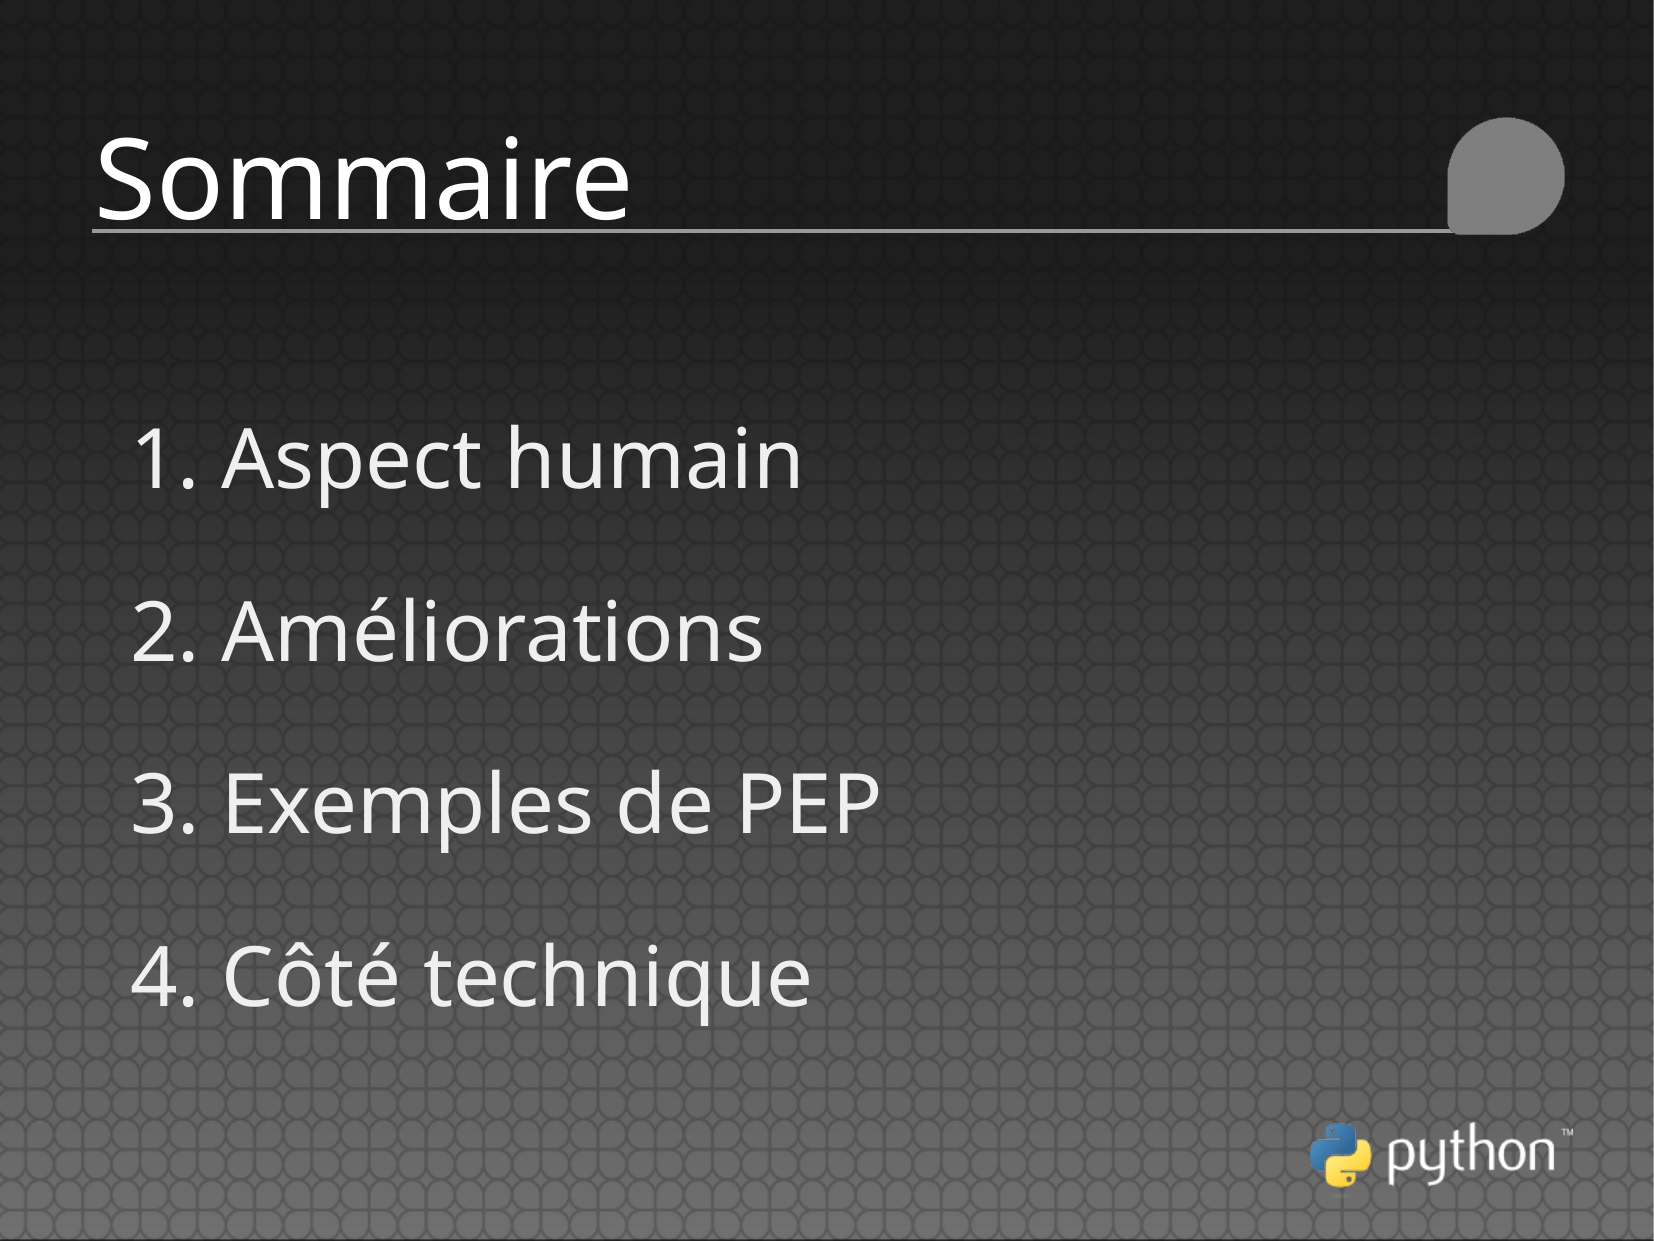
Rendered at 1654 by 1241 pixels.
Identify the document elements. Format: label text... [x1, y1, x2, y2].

title Sommaire [94, 100, 1426, 251]
picture [0, 0, 1654, 1241]
list Aspect humain Améliorations Exemples de PEP Côté technique [112, 227, 1501, 1163]
